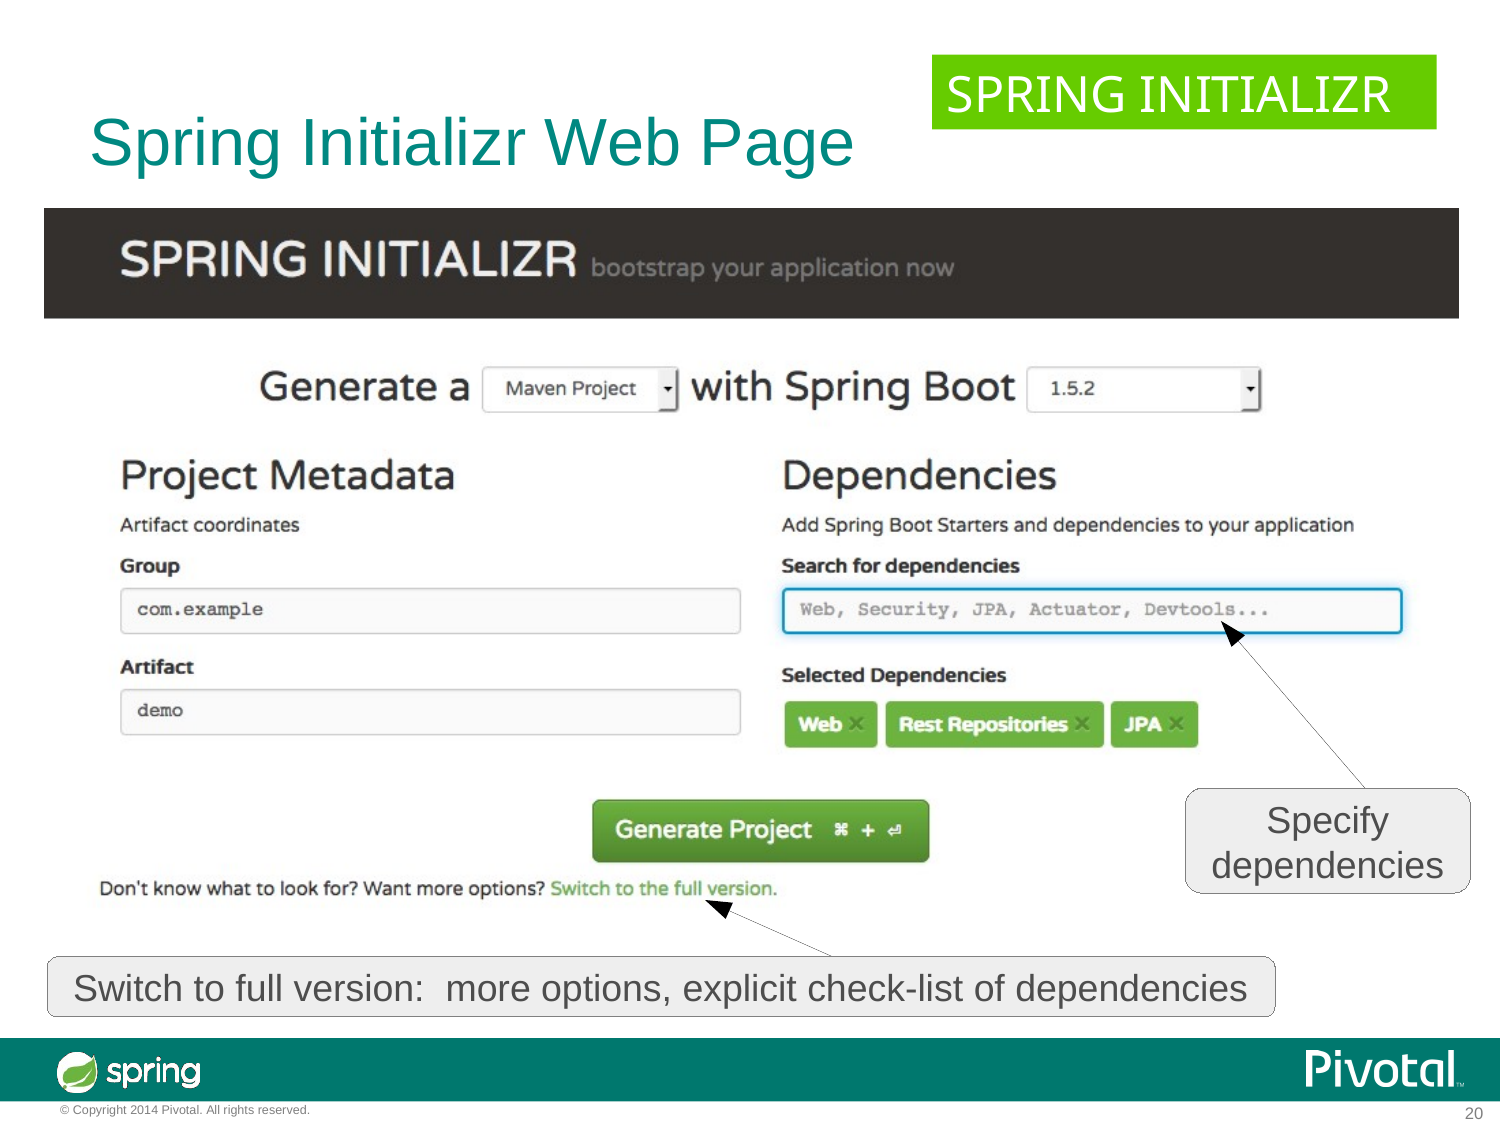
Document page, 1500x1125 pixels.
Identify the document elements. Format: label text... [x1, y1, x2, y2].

title Spring Initializr Web Page [75, 45, 1426, 233]
text_box Specify dependencies [1185, 788, 1471, 894]
text_box Switch to full version: more options, explicit check-list of dependencies [47, 956, 1276, 1017]
picture [1306, 1050, 1464, 1087]
picture [32, 1041, 210, 1103]
text_box SPRING INITIALIZR [932, 54, 1437, 130]
picture [44, 208, 1459, 920]
